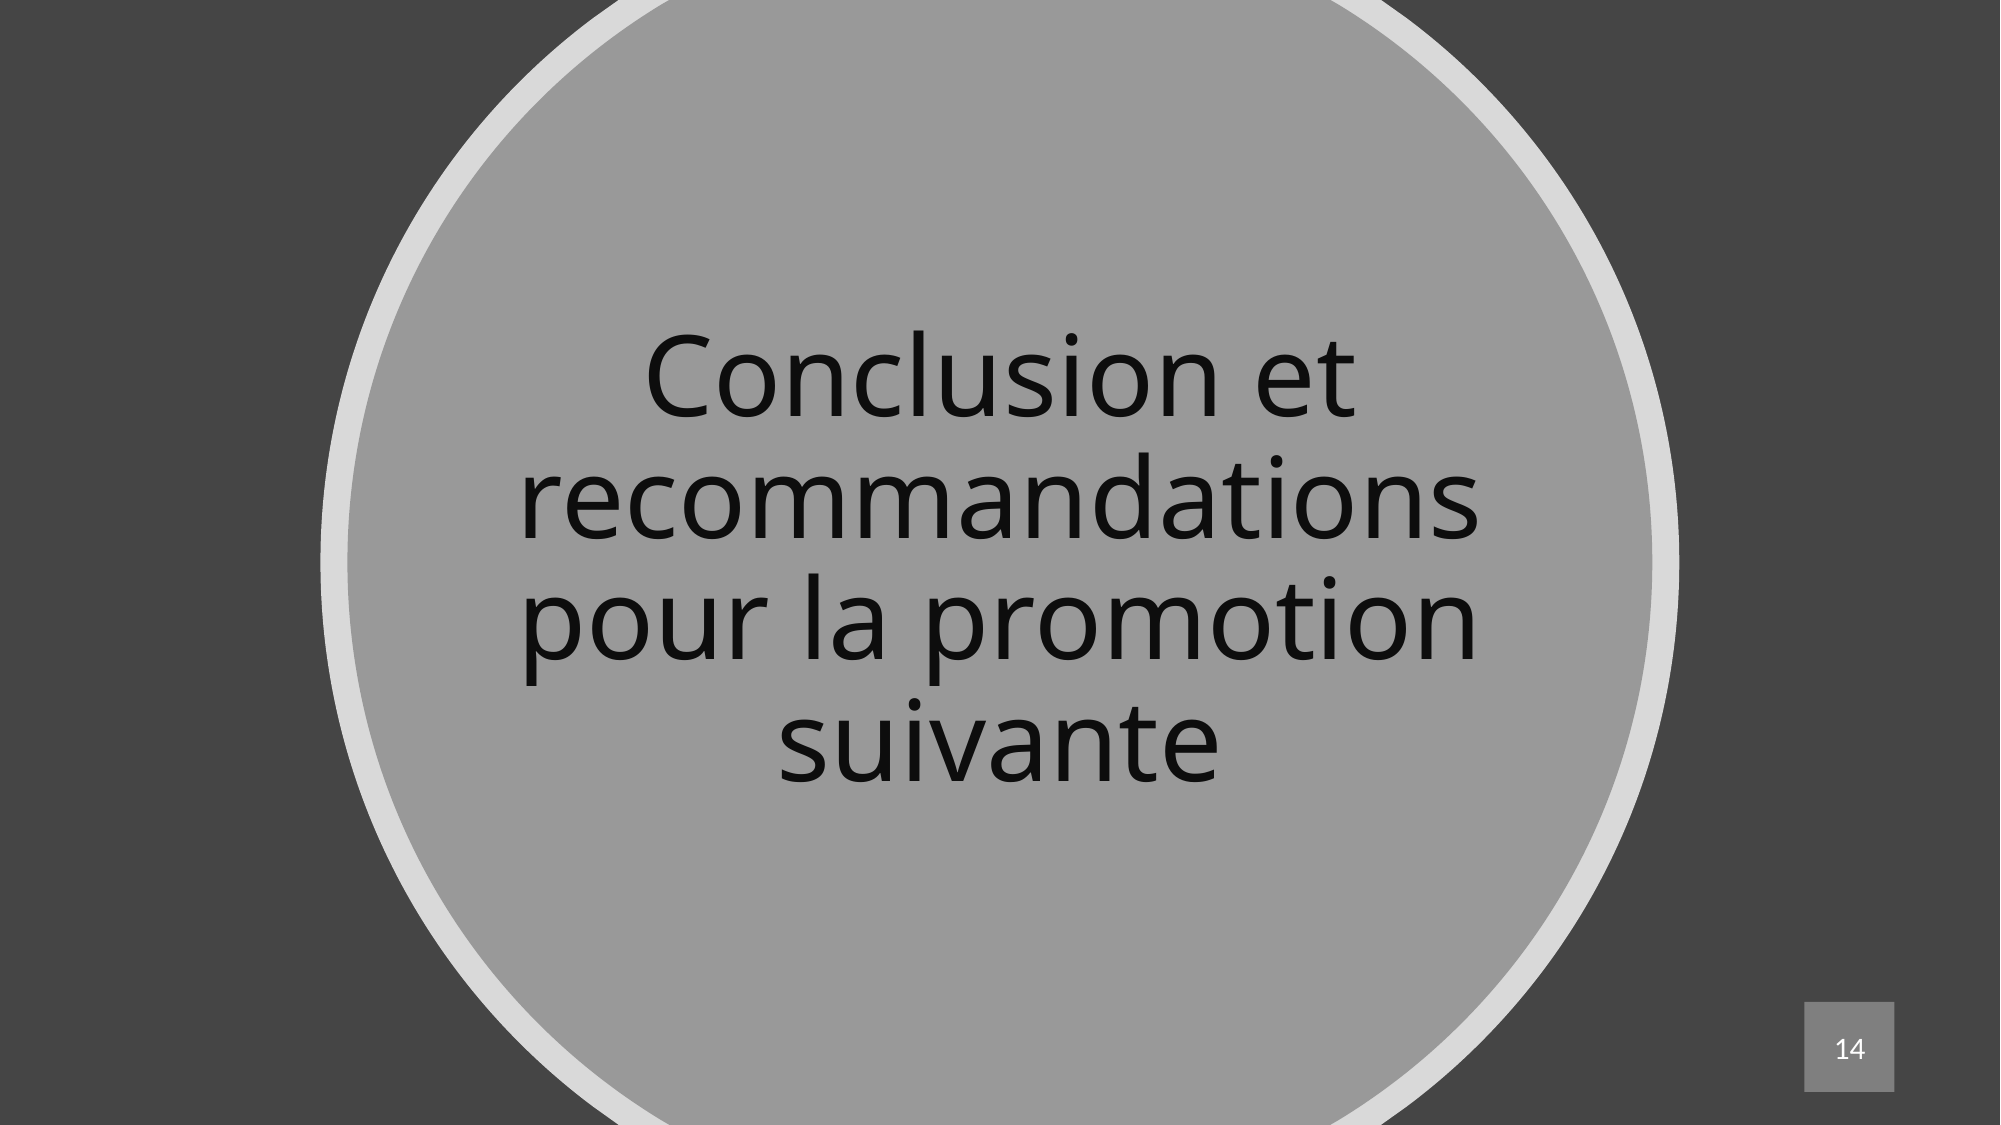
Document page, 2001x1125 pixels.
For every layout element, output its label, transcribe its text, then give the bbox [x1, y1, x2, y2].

text_box <number> [1804, 1001, 1895, 1092]
text_box Conclusion et recommandations pour la promotion suivante [419, 236, 1581, 889]
text_box [320, 0, 1680, 1125]
